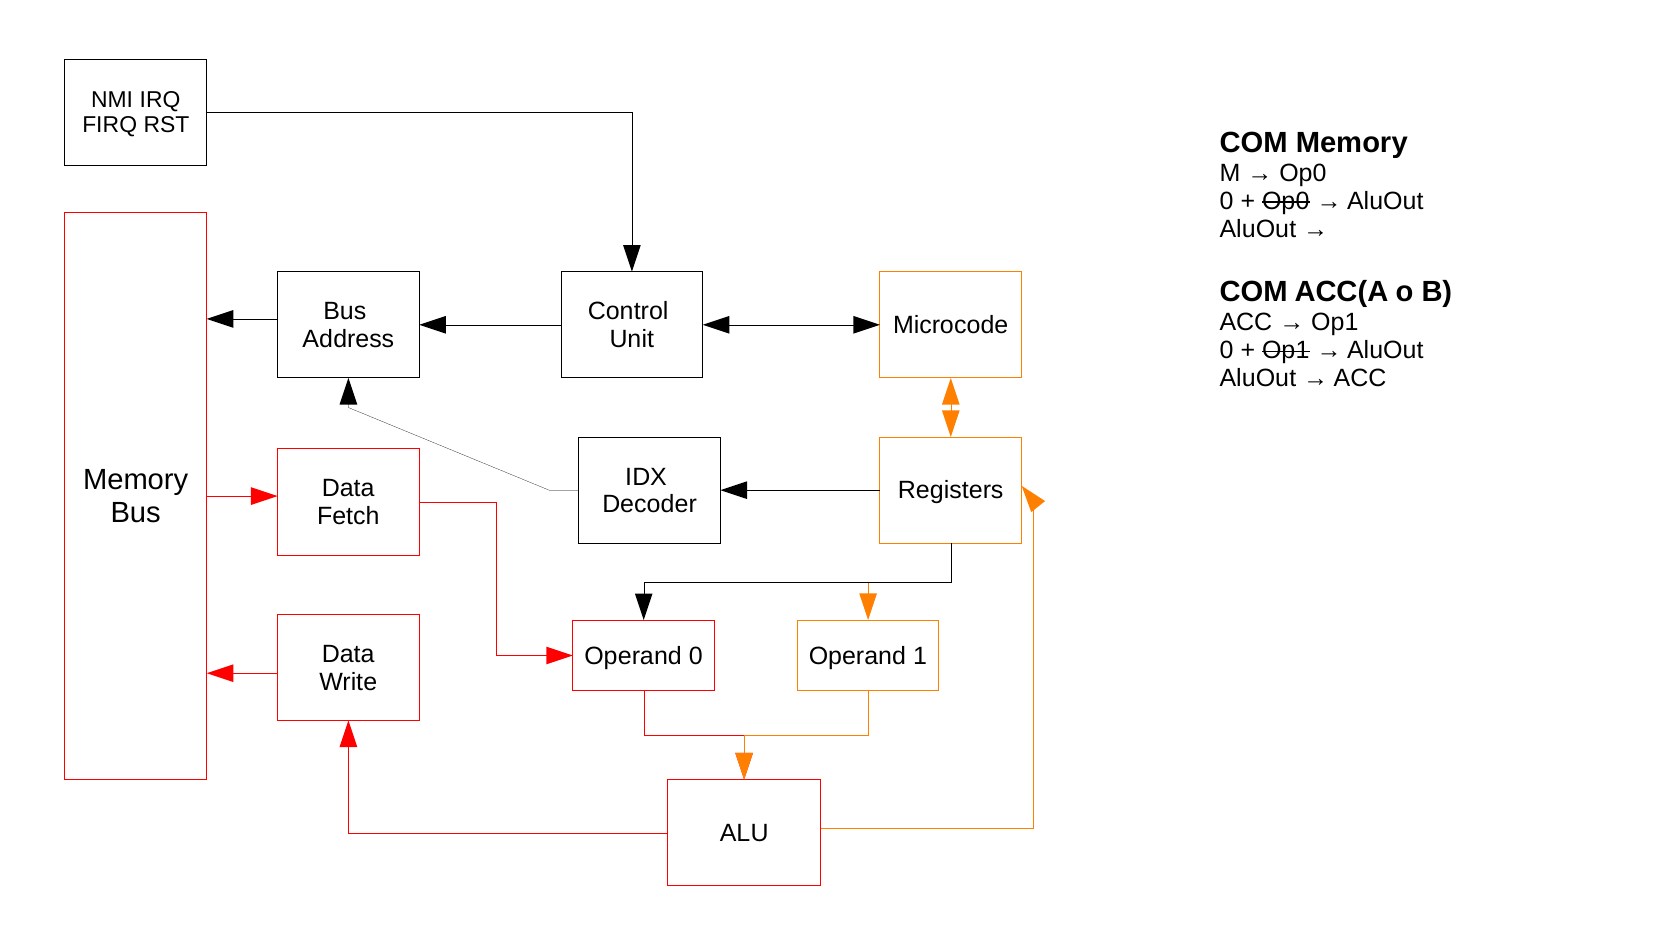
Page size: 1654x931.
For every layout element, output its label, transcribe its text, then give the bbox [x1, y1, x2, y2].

text_box NMI IRQ FIRQ RST [64, 59, 207, 166]
text_box Registers [879, 437, 1022, 544]
text_box IDX Decoder [578, 437, 721, 544]
text_box ALU [667, 779, 821, 886]
text_box COM Memory M → Op0 0 + Op0 → AluOut AluOut → COM ACC(A o B) ACC → Op1 0 + Op1 → AluOut AluOut → ACC [1204, 118, 1607, 433]
text_box Data Write [277, 614, 420, 721]
text_box Memory Bus [64, 212, 207, 780]
text_box Microcode [879, 271, 1022, 378]
text_box Operand 0 [572, 620, 715, 691]
text_box Control Unit [561, 271, 703, 378]
text_box Operand 1 [797, 620, 939, 691]
text_box Bus Address [277, 271, 420, 378]
text_box Data Fetch [277, 448, 420, 556]
